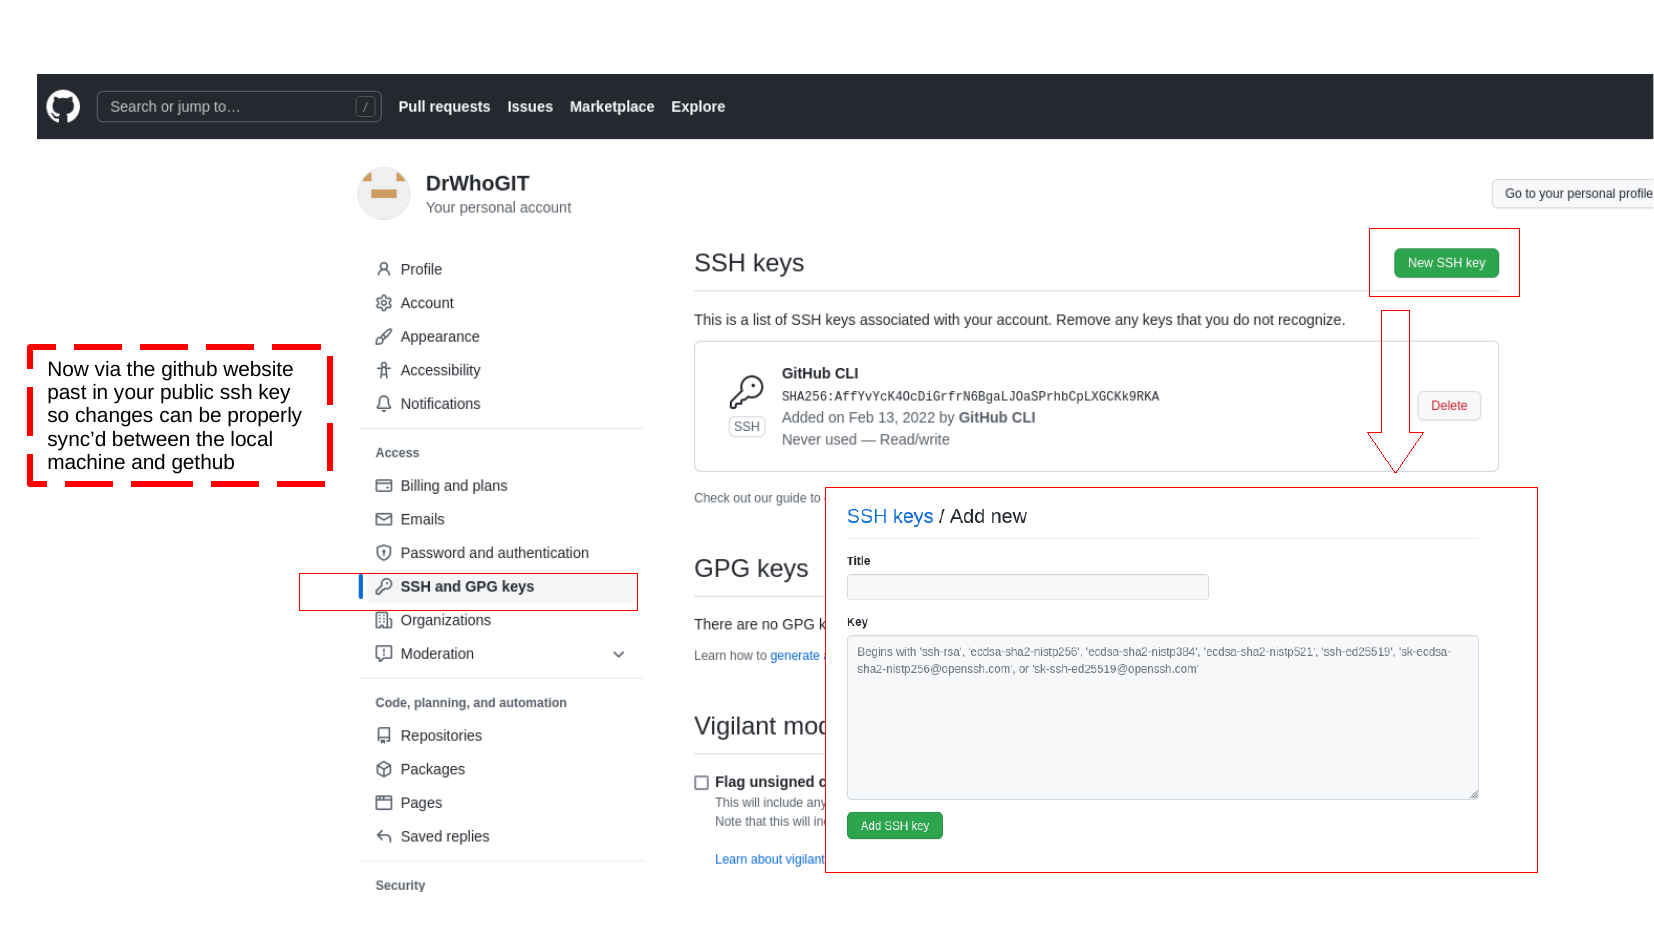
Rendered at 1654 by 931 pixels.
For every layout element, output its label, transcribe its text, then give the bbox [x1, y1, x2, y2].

text_box Now via the github website past in your public ssh key so changes can be properly sync’d between the local machine and gethub [29, 347, 330, 485]
picture [37, 74, 1654, 892]
